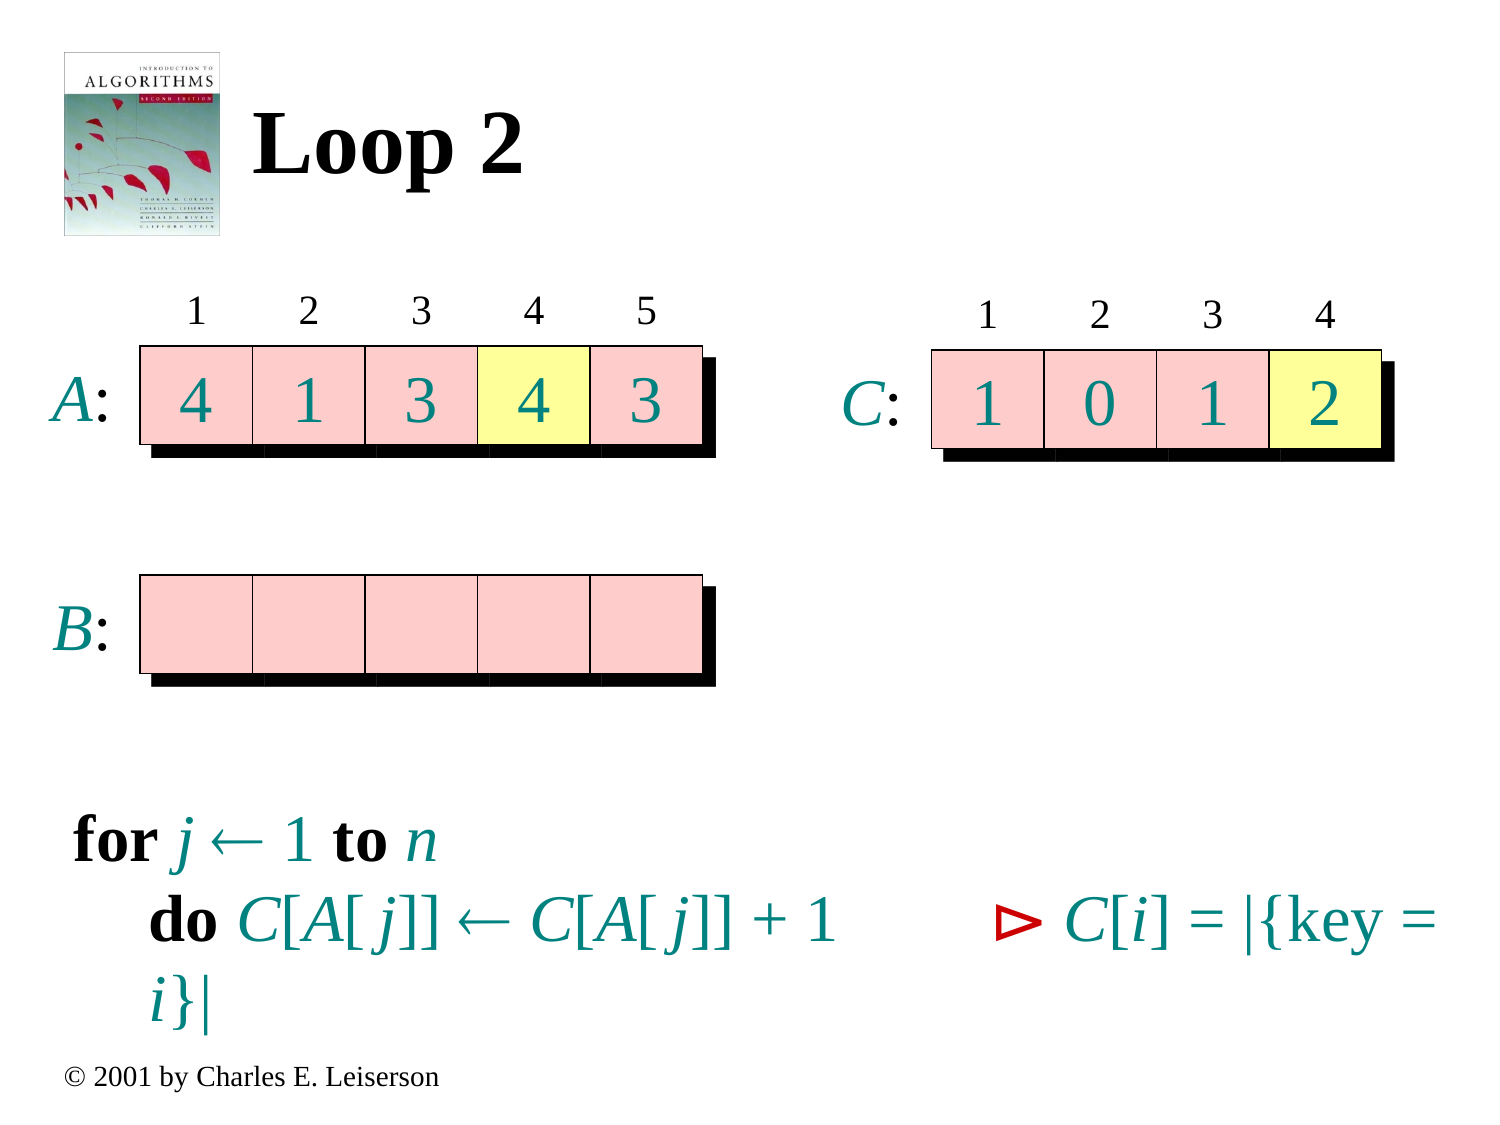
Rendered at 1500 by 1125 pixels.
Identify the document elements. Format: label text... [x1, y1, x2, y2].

text_box A: [37, 347, 127, 444]
text_box B: [37, 576, 127, 672]
text_box 3 [365, 346, 477, 445]
text_box 3 [396, 275, 447, 341]
text_box 5 [621, 275, 672, 341]
text_box 1 [171, 275, 222, 341]
text_box 2 [283, 275, 335, 341]
text_box 4 [140, 346, 252, 445]
title Loop 2 [237, 49, 1475, 238]
text_box 2 [1075, 278, 1126, 345]
text_box 4 [1300, 278, 1351, 345]
text_box 2 [1268, 349, 1382, 449]
text_box [140, 574, 703, 674]
text_box 1 [252, 346, 365, 445]
picture [64, 52, 220, 236]
text_box 4 [508, 275, 560, 341]
text_box 3 [590, 346, 703, 445]
text_box C: [825, 351, 918, 447]
text_box 0 [1043, 349, 1156, 449]
text_box 4 [477, 346, 590, 445]
text_box 1 [1156, 349, 1268, 449]
text_box 3 [1187, 278, 1239, 345]
text_box 1 [931, 349, 1043, 449]
text_box for j  1 to n do C[A[ j]]  C[A[ j]] + 1 ⊳ C[i] = |{key = i}| [59, 787, 1500, 1043]
text_box 1 [962, 278, 1014, 345]
